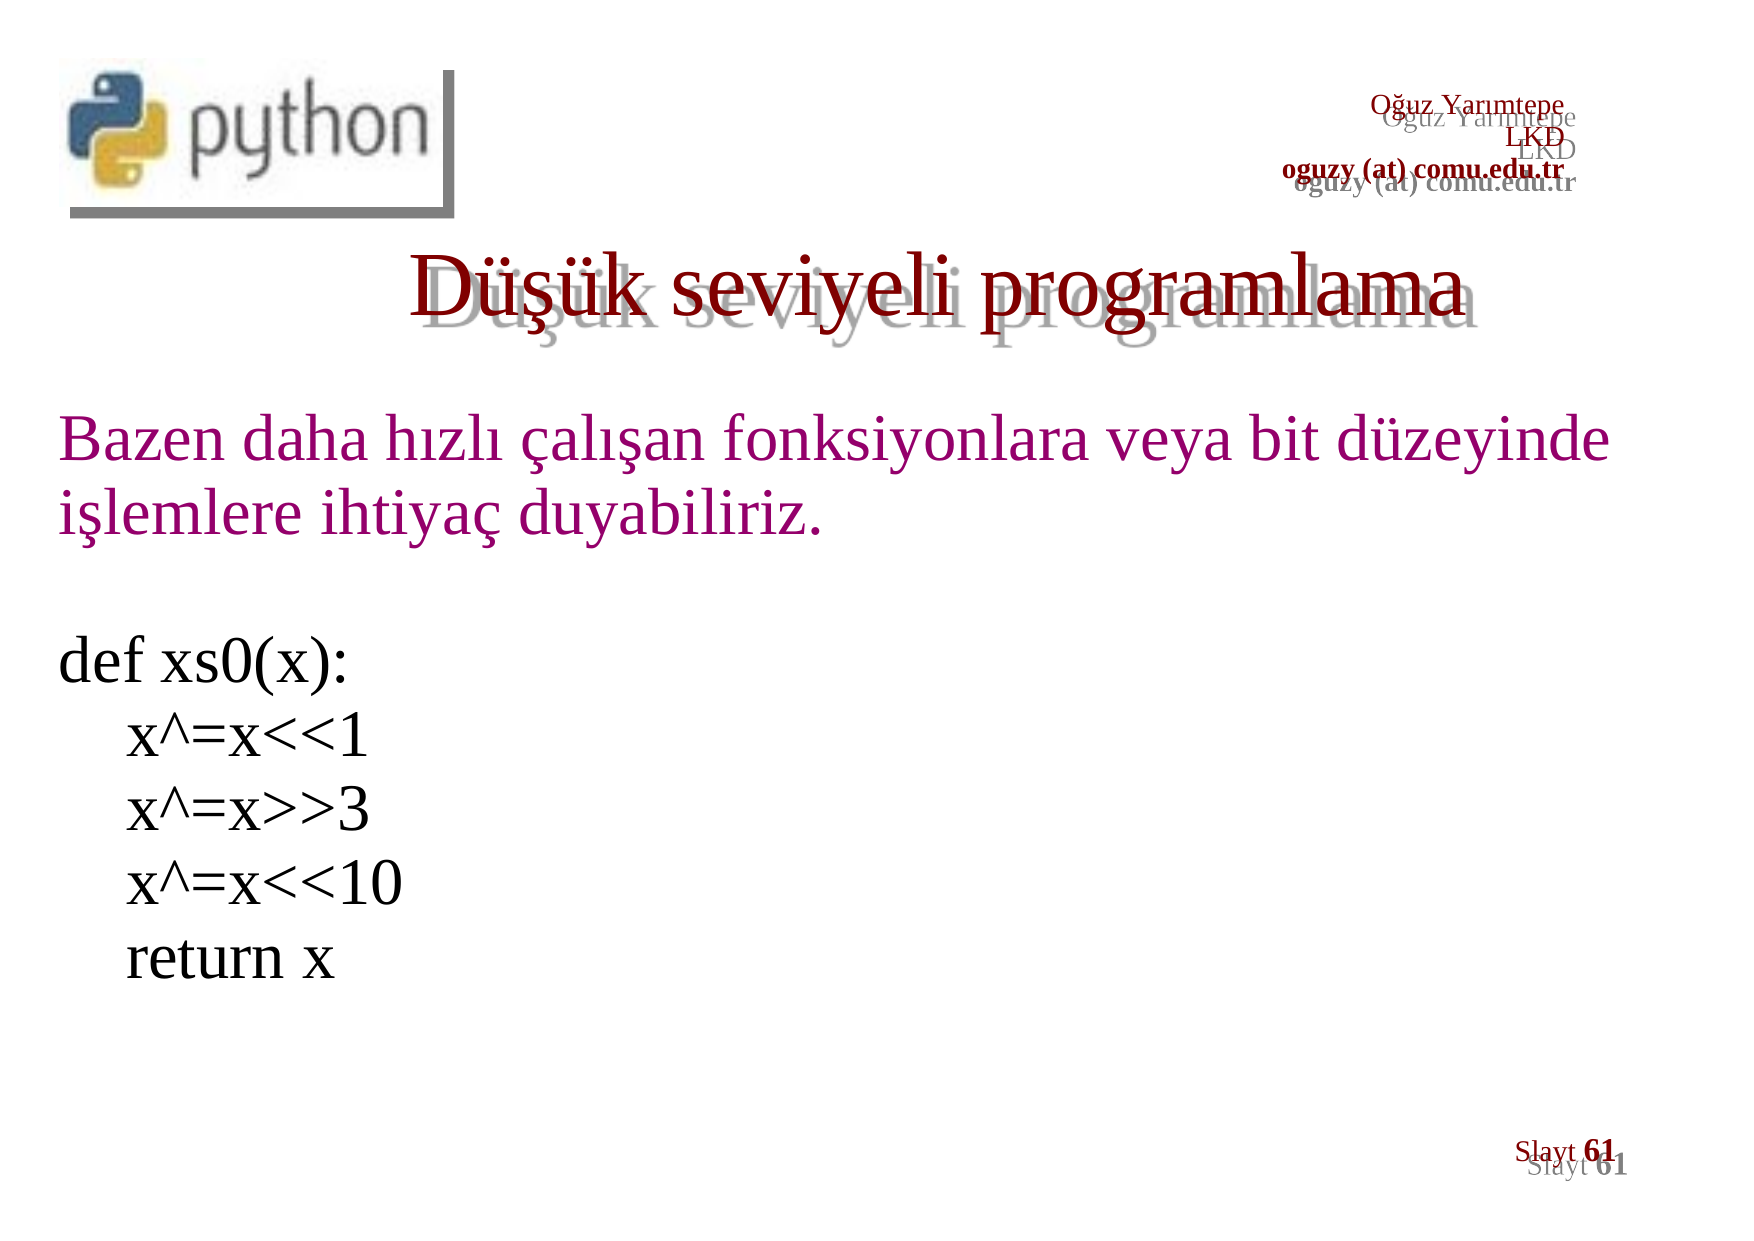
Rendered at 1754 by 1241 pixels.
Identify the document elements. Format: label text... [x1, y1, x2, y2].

title Düşük seviyeli programlama [194, 214, 1684, 355]
subtitle Bazen daha hızlı çalışan fonksiyonlara veya bit düzeyinde işlemlere ihtiyaç duyabiliriz. def xs0(x): x^=x<<1 x^=x>>3 x^=x<<10 return x [59, 360, 1695, 1034]
picture [59, 58, 443, 207]
